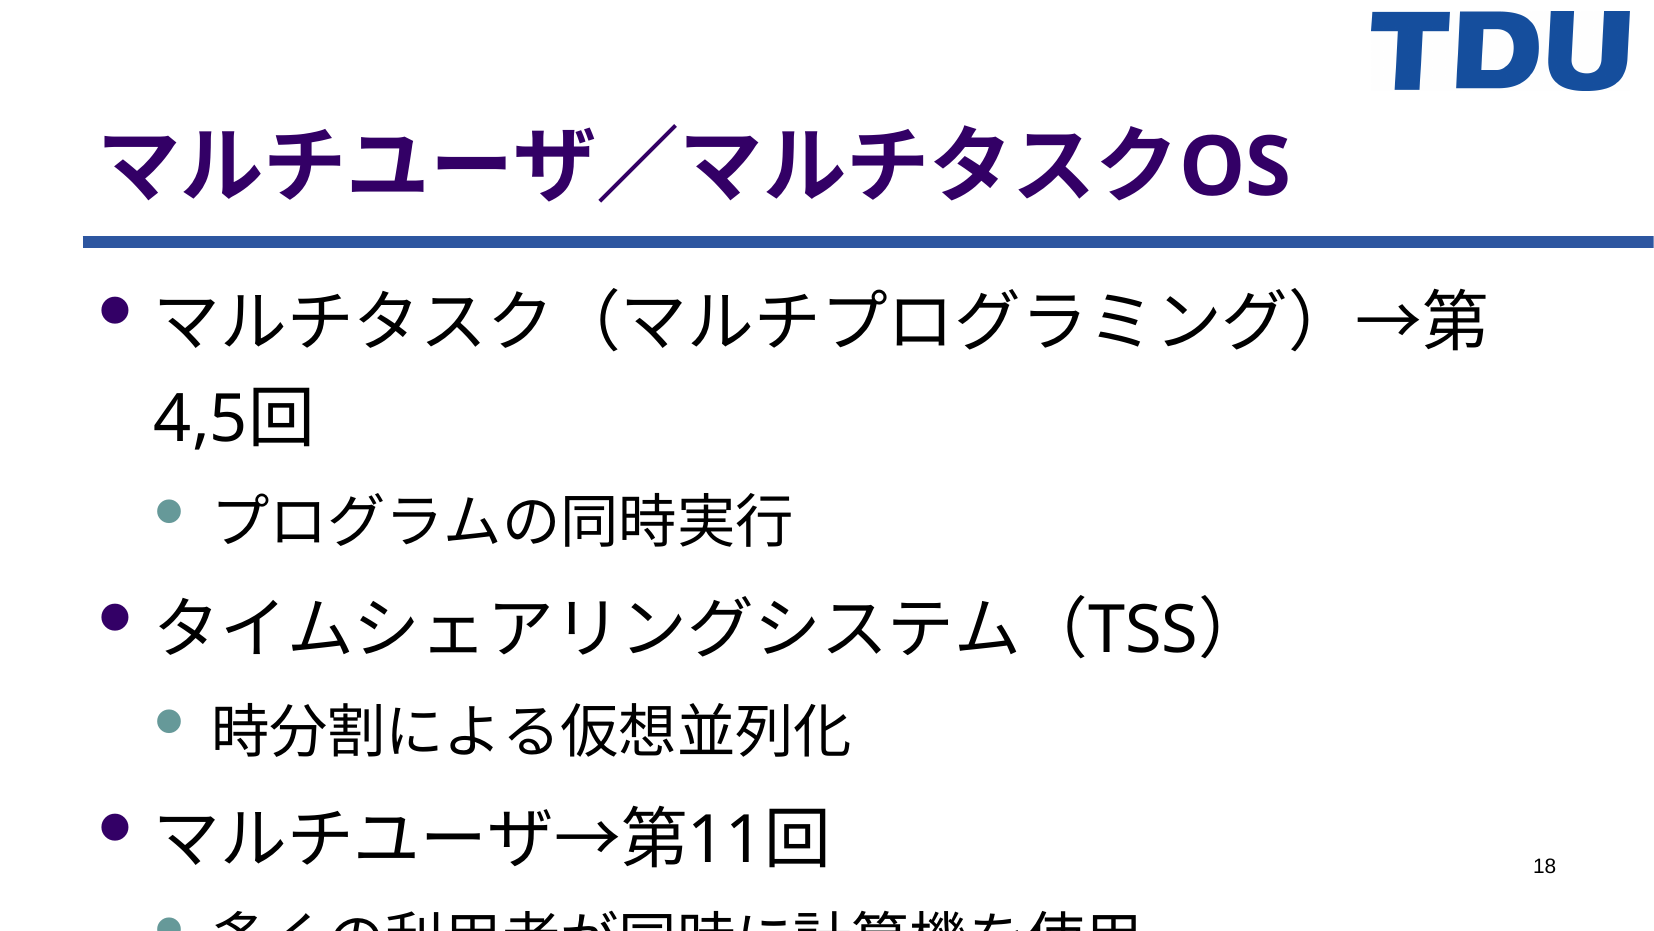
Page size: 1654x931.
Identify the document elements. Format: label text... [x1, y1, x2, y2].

title マルチユーザ／マルチタスクOS [82, 51, 1571, 228]
picture [1371, 11, 1630, 91]
list マルチタスク（マルチプログラミング）→第4,5回 プログラムの同時実行 タイムシェアリングシステム（TSS） 時分割による仮想並列化 マルチユーザ→第11回 多くの利用者が同時に計算機を使用 仮想記憶→第7,8回 プログラムごとにメモリ空間を分離 [82, 259, 1571, 910]
